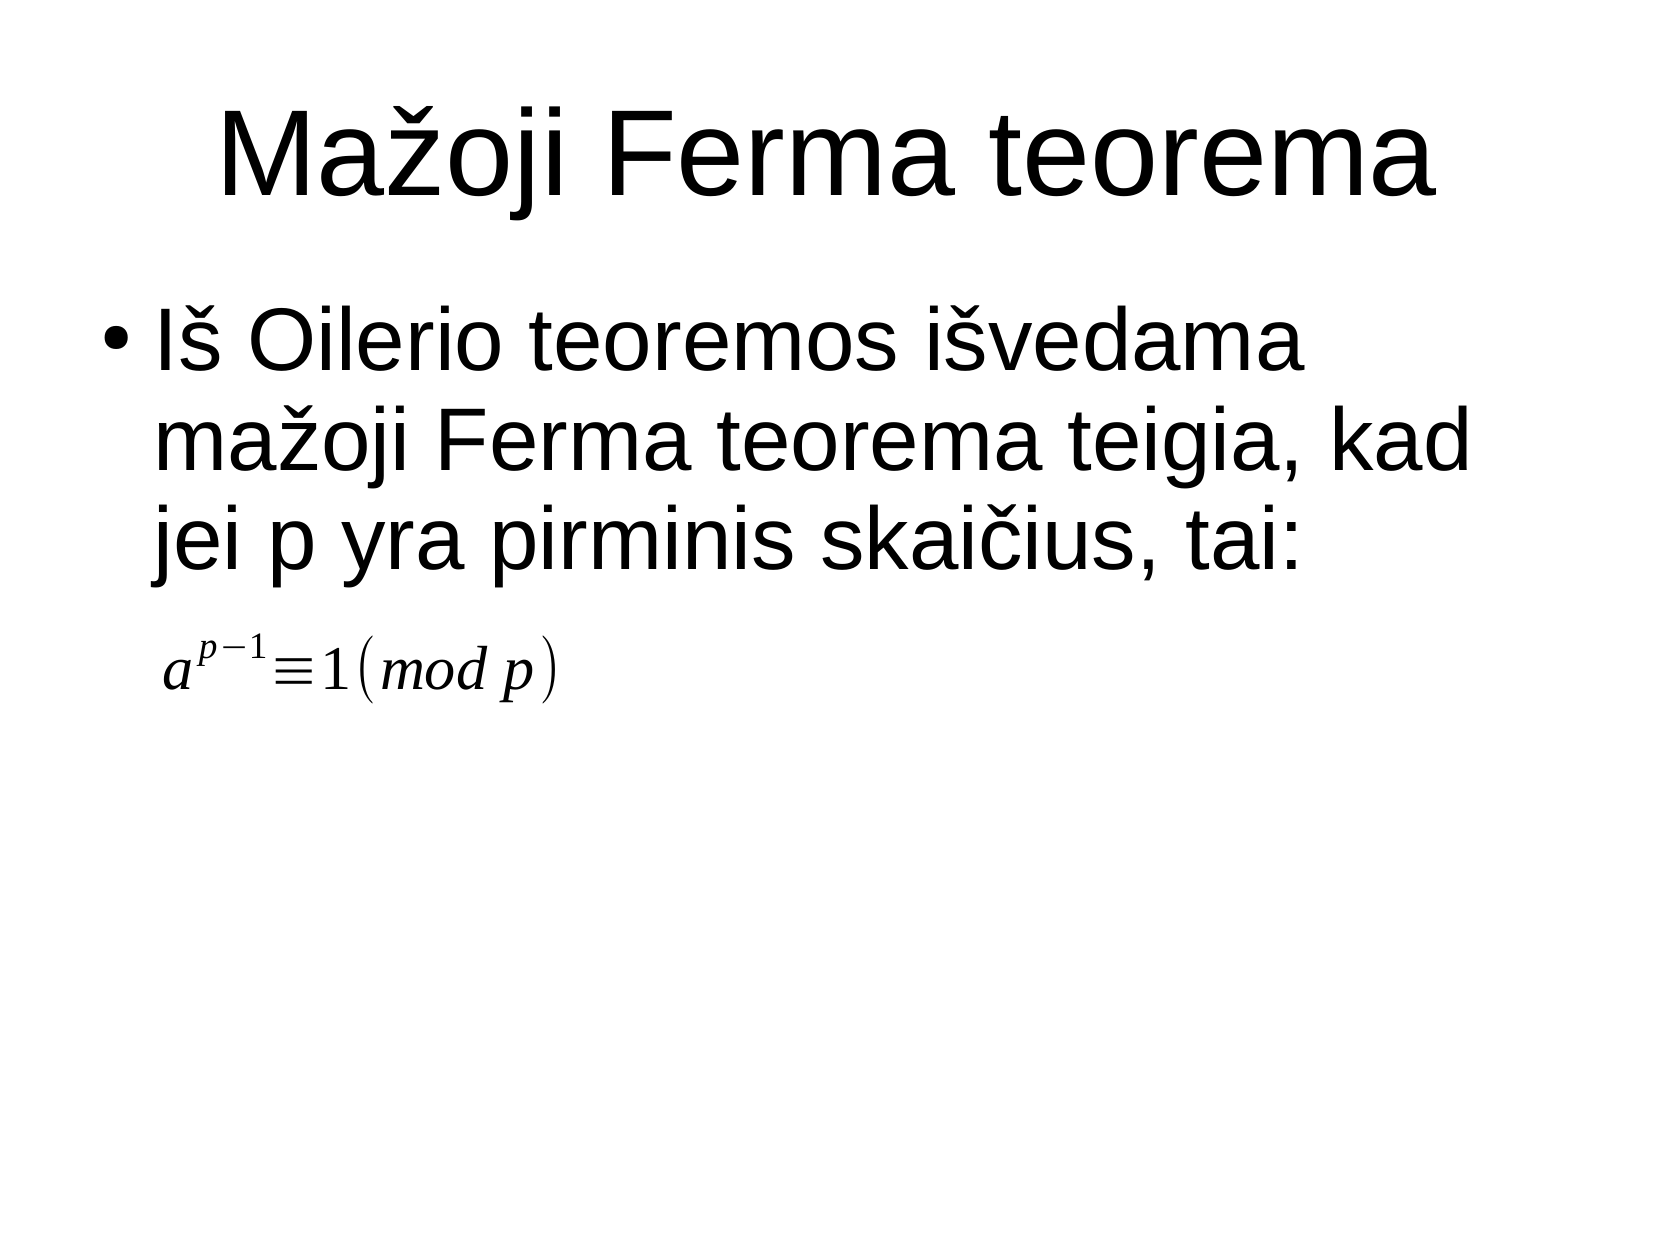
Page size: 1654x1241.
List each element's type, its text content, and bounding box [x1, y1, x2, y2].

chart [155, 625, 567, 708]
list Iš Oilerio teoremos išvedama mažoji Ferma teorema teigia, kad jei p yra pirminis skaičius, tai: [82, 290, 1571, 1010]
title Mažoji Ferma teorema [82, 49, 1571, 257]
